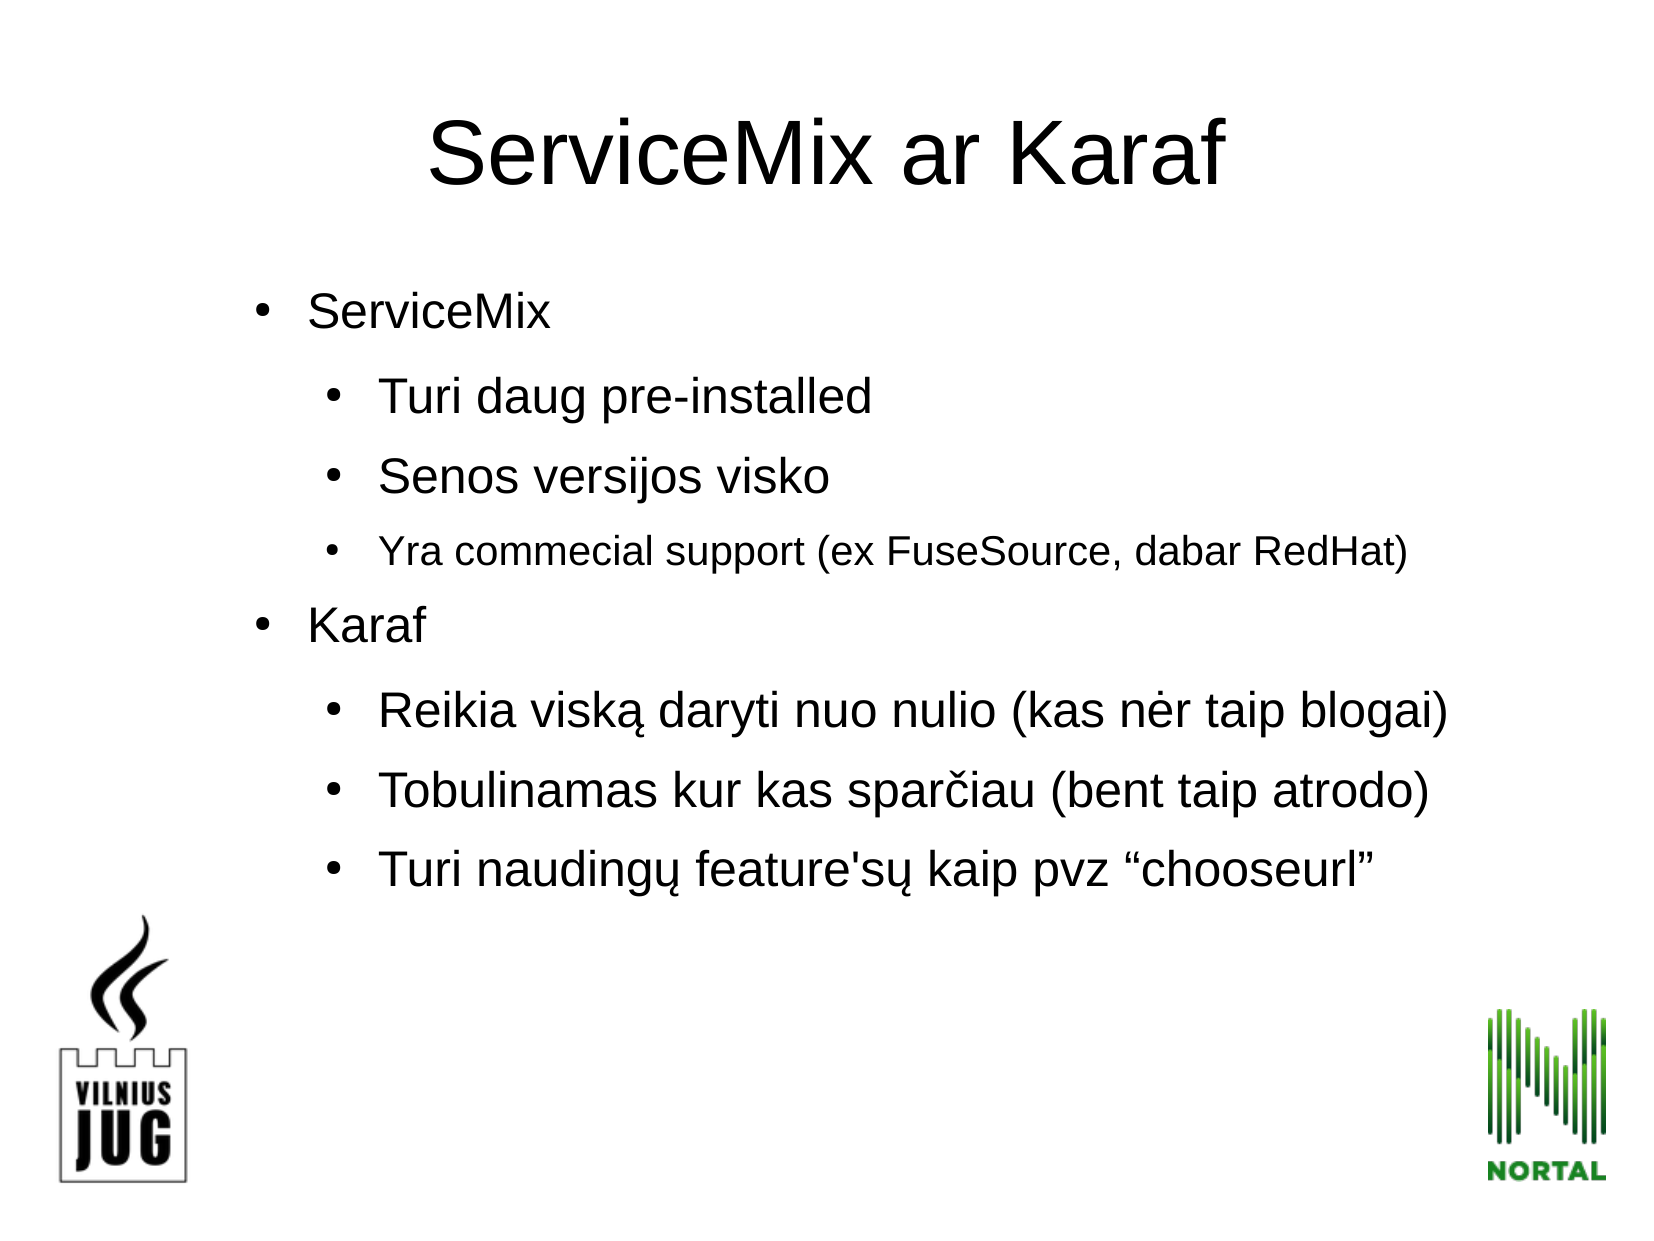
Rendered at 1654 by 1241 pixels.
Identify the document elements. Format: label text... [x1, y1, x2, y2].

title ServiceMix ar Karaf [82, 49, 1571, 257]
picture [1488, 1009, 1606, 1182]
picture [34, 892, 213, 1205]
list ServiceMix Turi daug pre-installed Senos versijos visko Yra commecial support (ex FuseSource, dabar RedHat) Karaf Reikia viską daryti nuo nulio (kas nėr taip blogai) Tobulinamas kur kas sparčiau (bent taip atrodo) Turi naudingų feature'sų kaip pvz “chooseurl” [236, 283, 1465, 1102]
